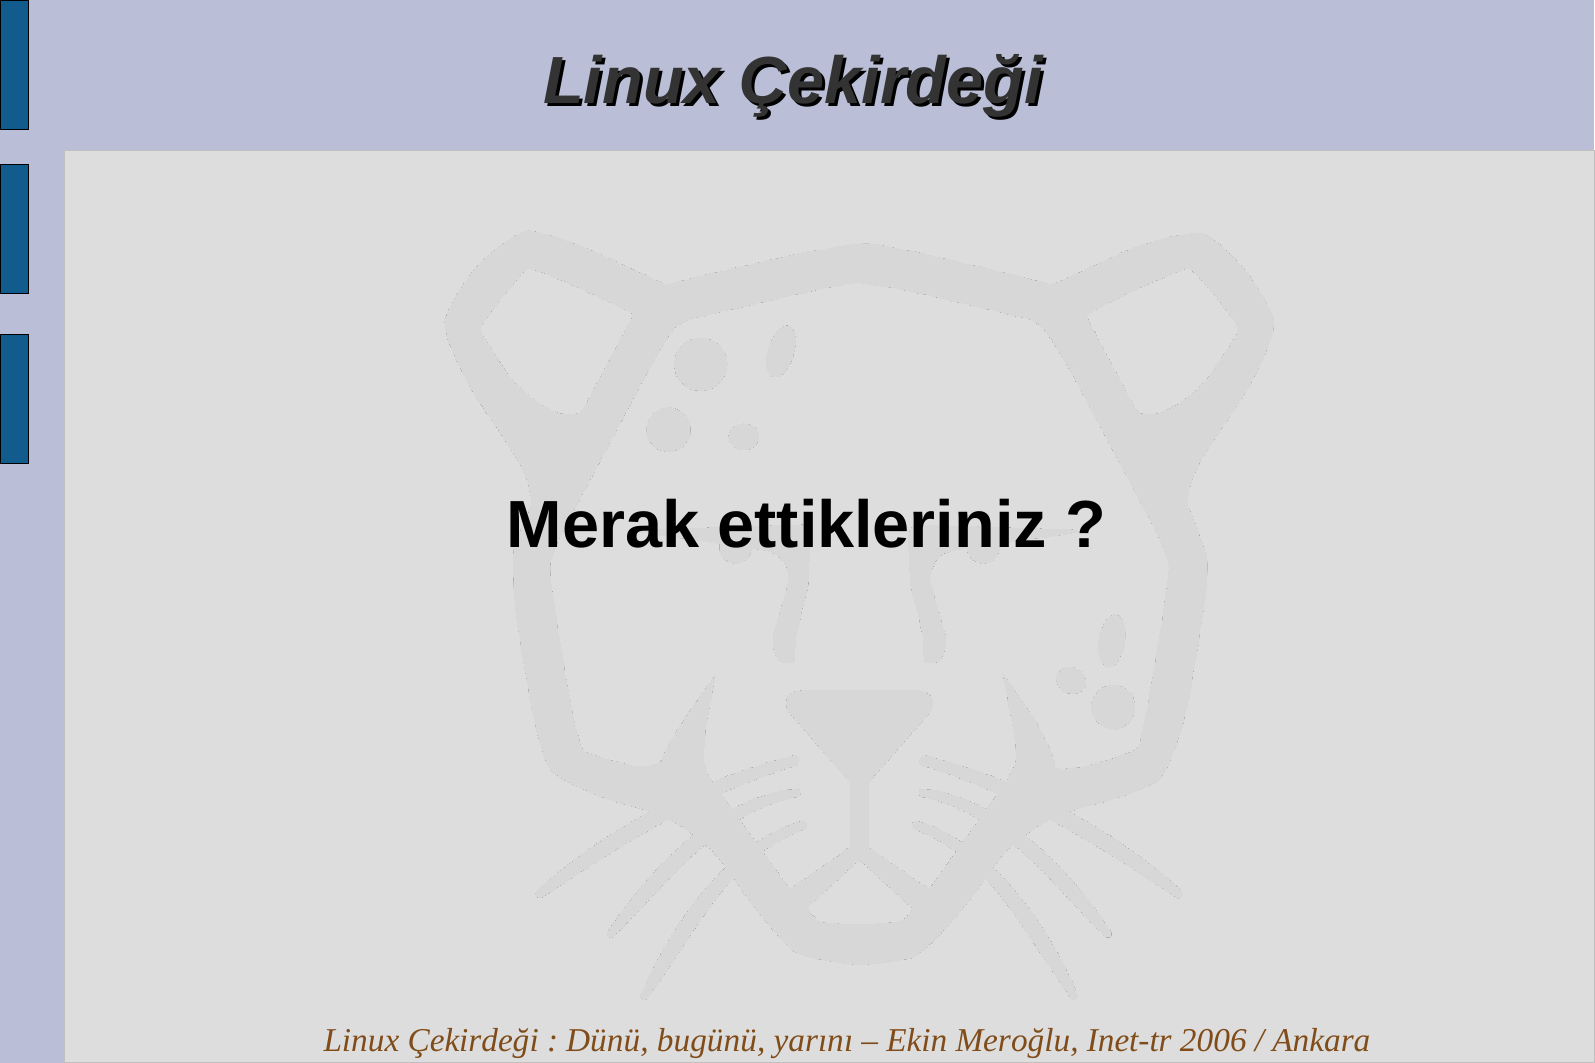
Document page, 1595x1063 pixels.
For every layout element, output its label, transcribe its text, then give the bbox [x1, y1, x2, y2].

title Linux Çekirdeği [112, 25, 1475, 136]
picture [410, 162, 1340, 487]
picture [410, 901, 1340, 1063]
list Merak ettikleriniz ? [117, 487, 1479, 901]
